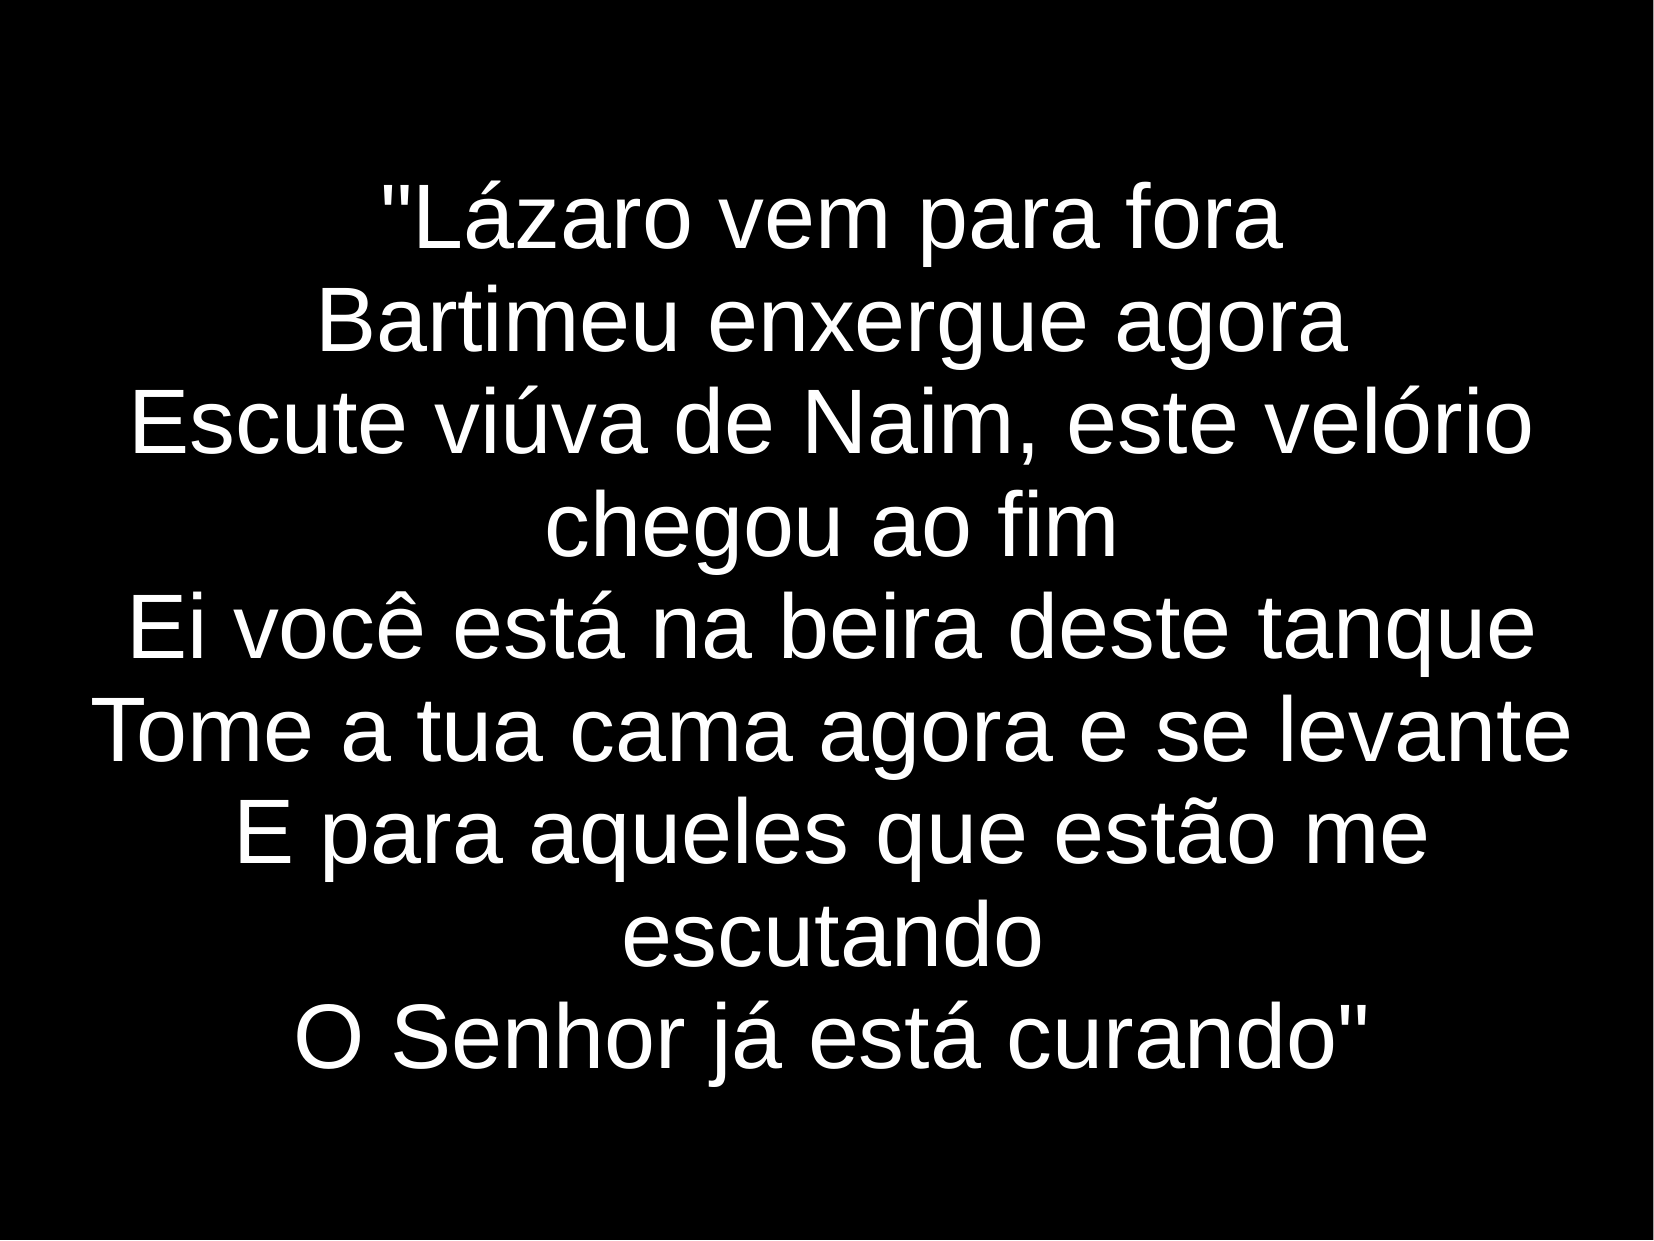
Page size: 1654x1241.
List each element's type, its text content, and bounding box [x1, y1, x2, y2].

subtitle "Lázaro vem para fora Bartimeu enxergue agora Escute viúva de Naim, este velório chegou ao fim Ei você está na beira deste tanque Tome a tua cama agora e se levante E para aqueles que estão me escutando O Senhor já está curando" [35, 49, 1630, 1205]
